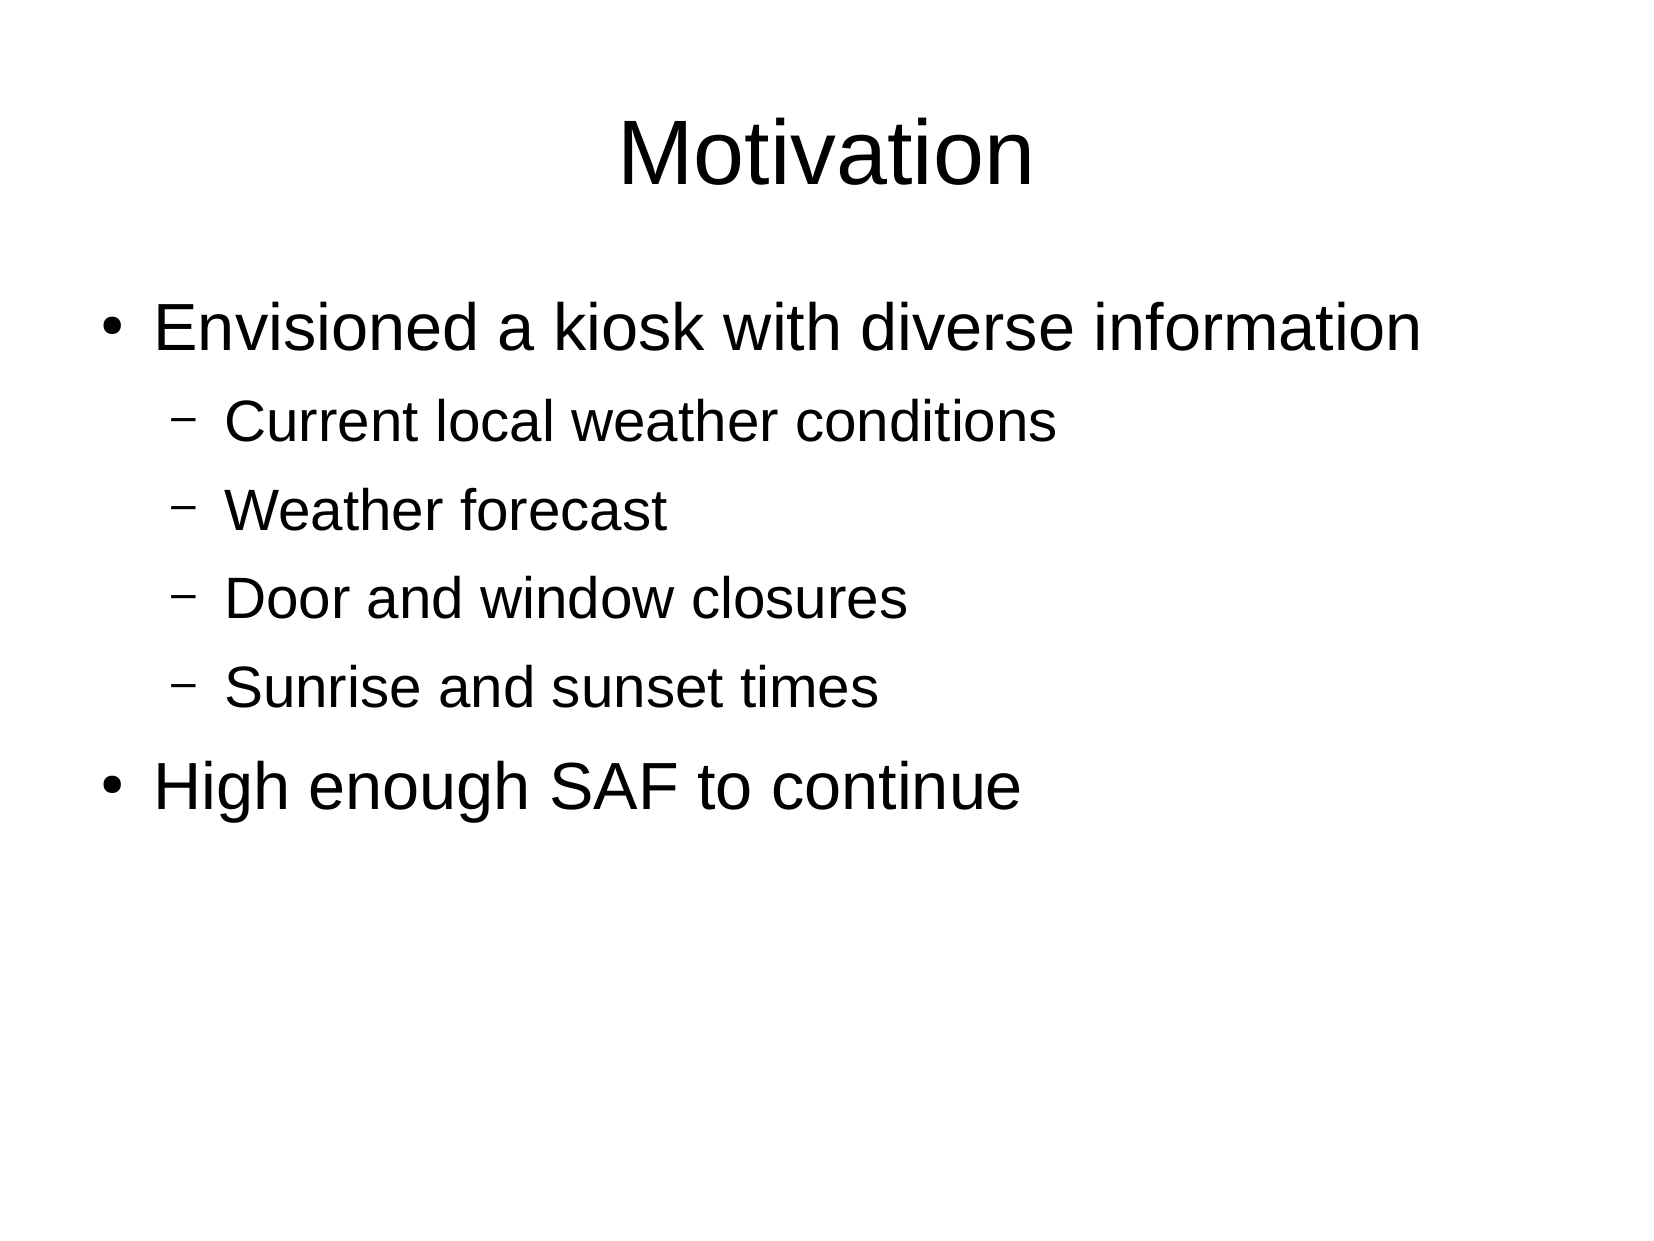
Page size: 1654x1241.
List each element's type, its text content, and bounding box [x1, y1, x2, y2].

title Motivation [82, 49, 1571, 257]
list Envisioned a kiosk with diverse information Current local weather conditions Weather forecast Door and window closures Sunrise and sunset times High enough SAF to continue [82, 290, 1571, 1010]
